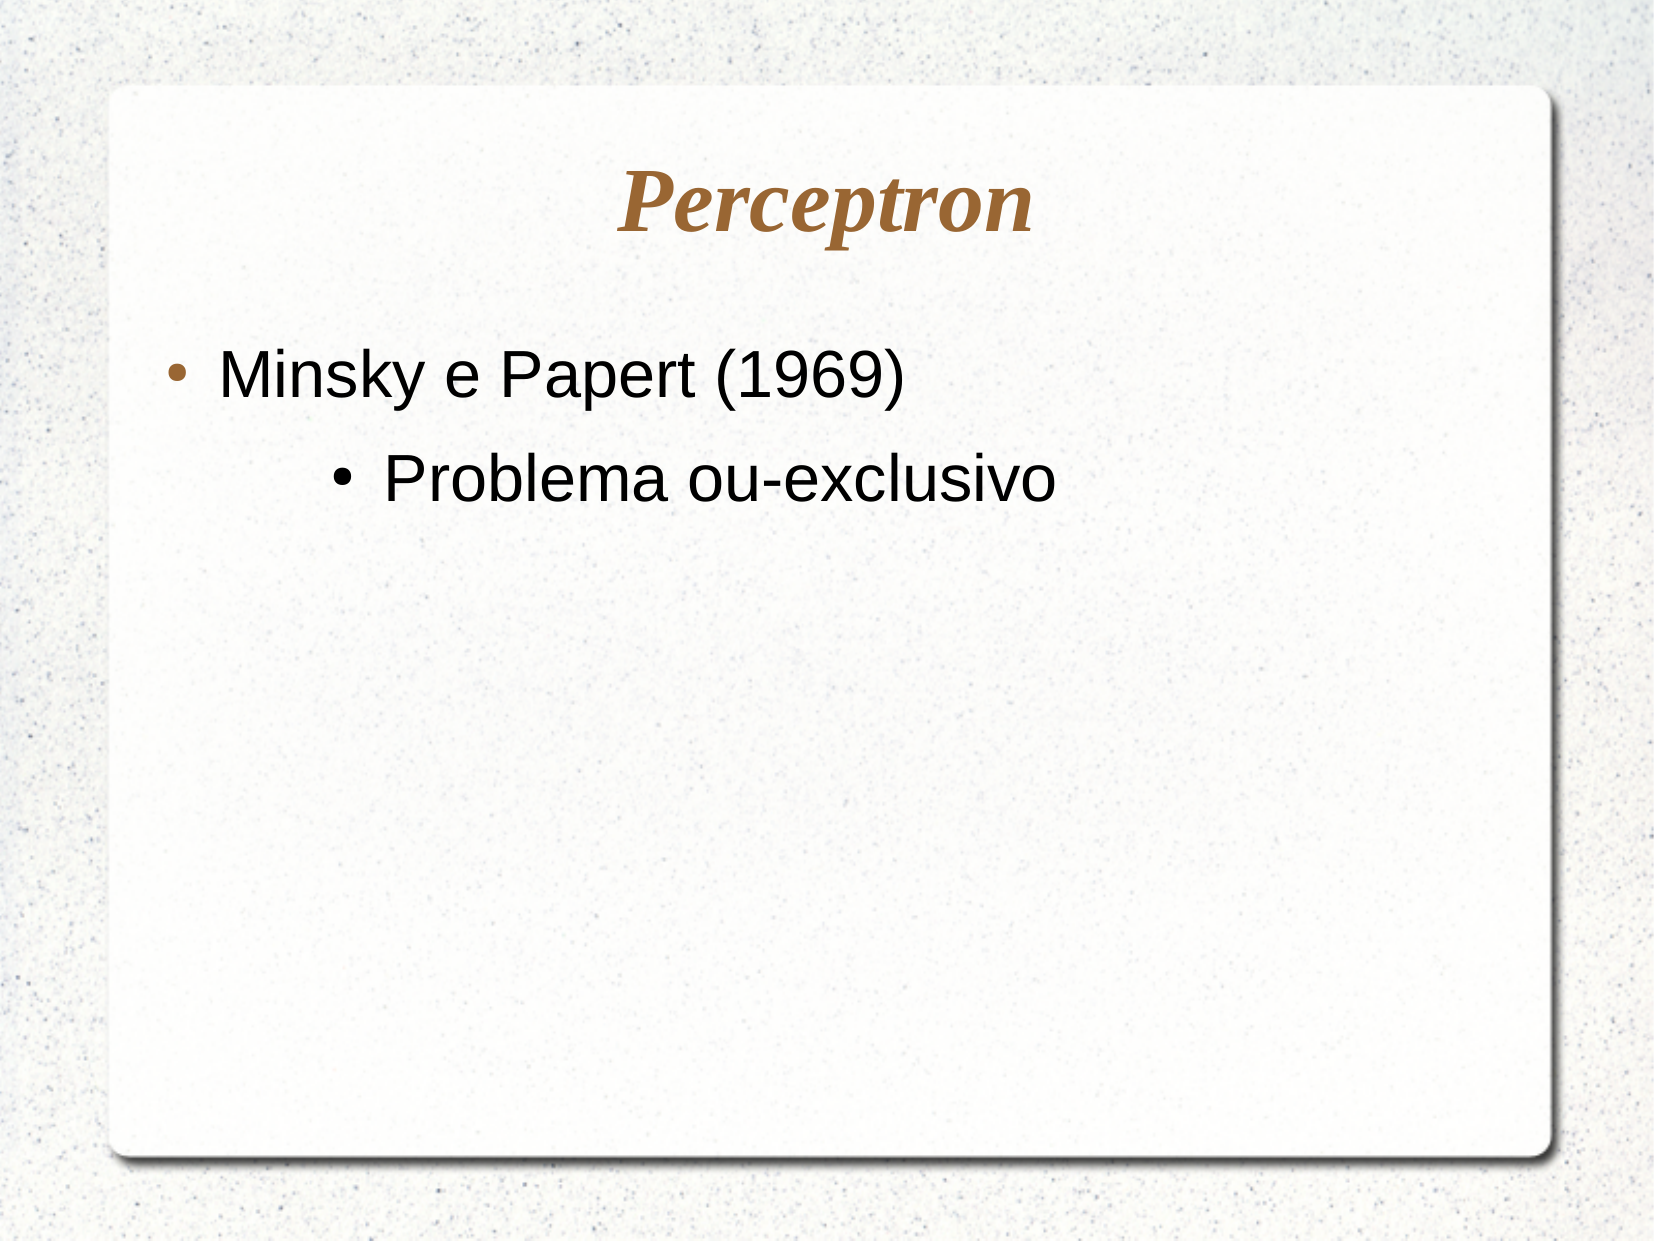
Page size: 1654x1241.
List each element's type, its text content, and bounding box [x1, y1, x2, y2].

title Perceptron [118, 96, 1536, 304]
picture [0, 0, 1654, 1241]
list Minsky e Papert (1969) Problema ou-exclusivo [147, 336, 1506, 1235]
